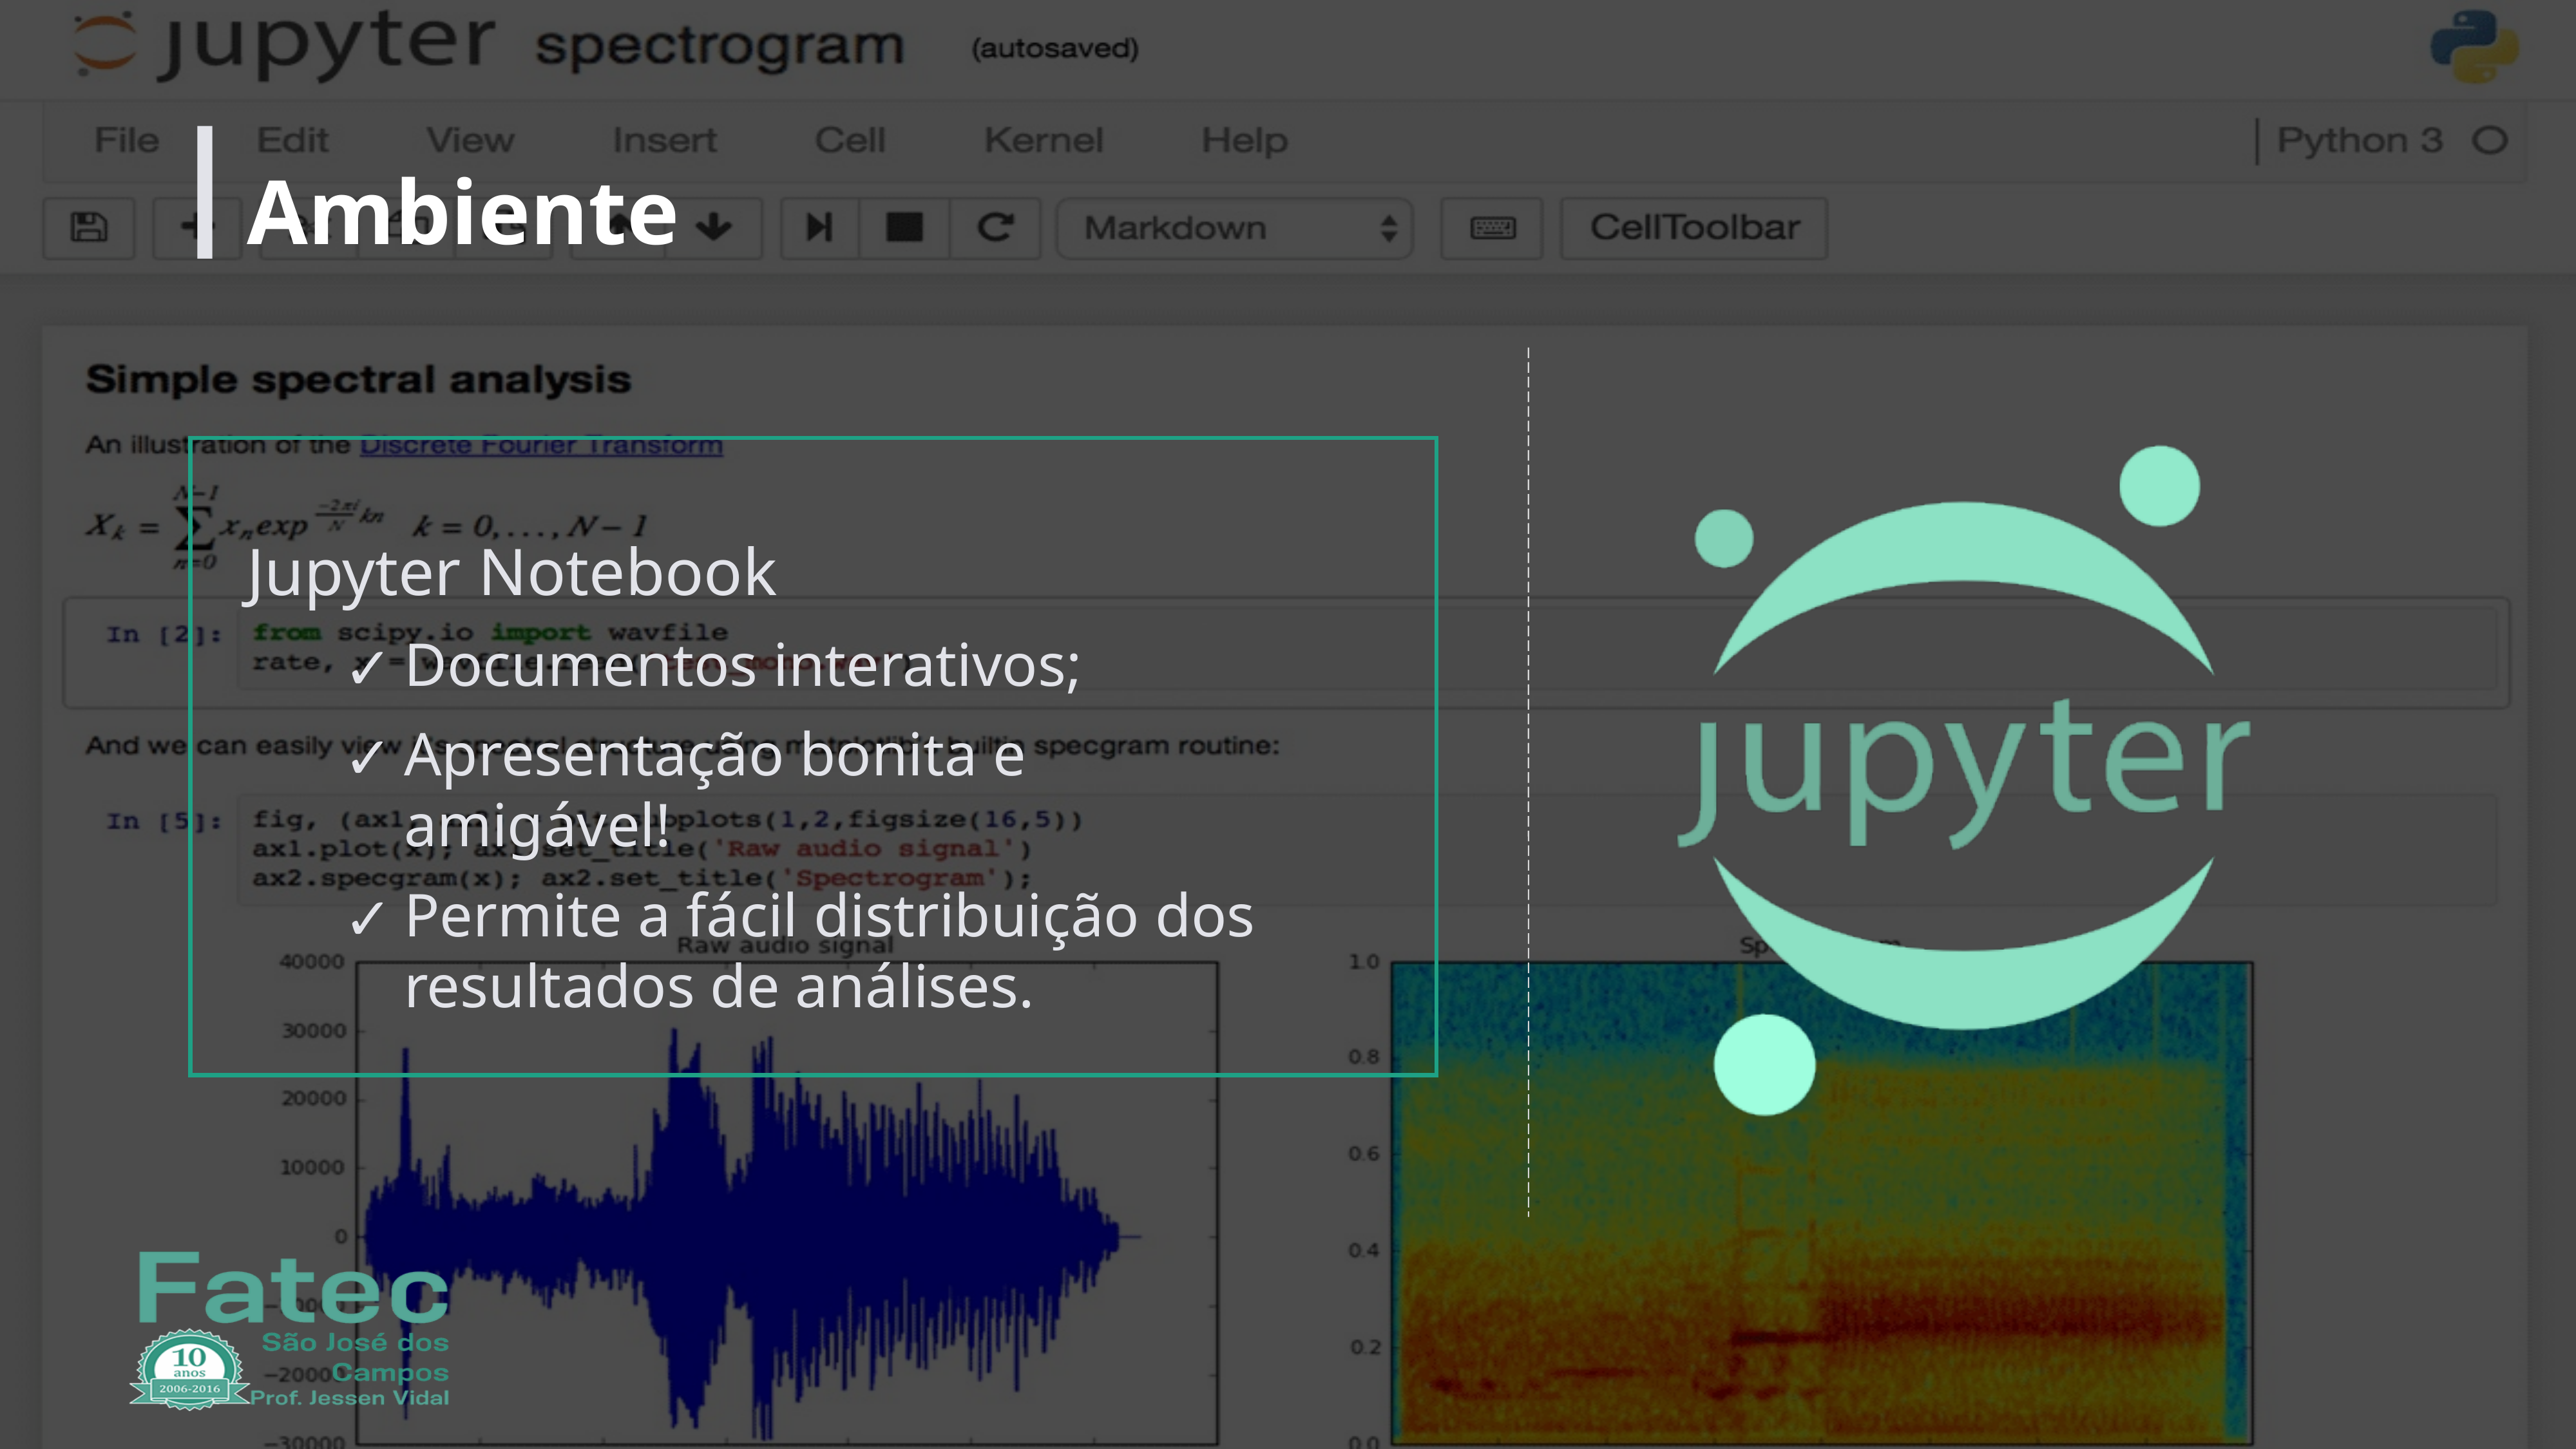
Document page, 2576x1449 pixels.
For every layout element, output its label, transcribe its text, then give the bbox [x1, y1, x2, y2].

text_box Ambiente [237, 162, 1078, 269]
text_box [0, 0, 2576, 1449]
picture [68, 1250, 510, 1413]
picture [1600, 415, 2325, 1141]
text_box Jupyter Notebook Documentos interativos; Apresentação bonita e amigável! Permite a fácil distribuição dos resultados de análises. [237, 487, 1304, 958]
